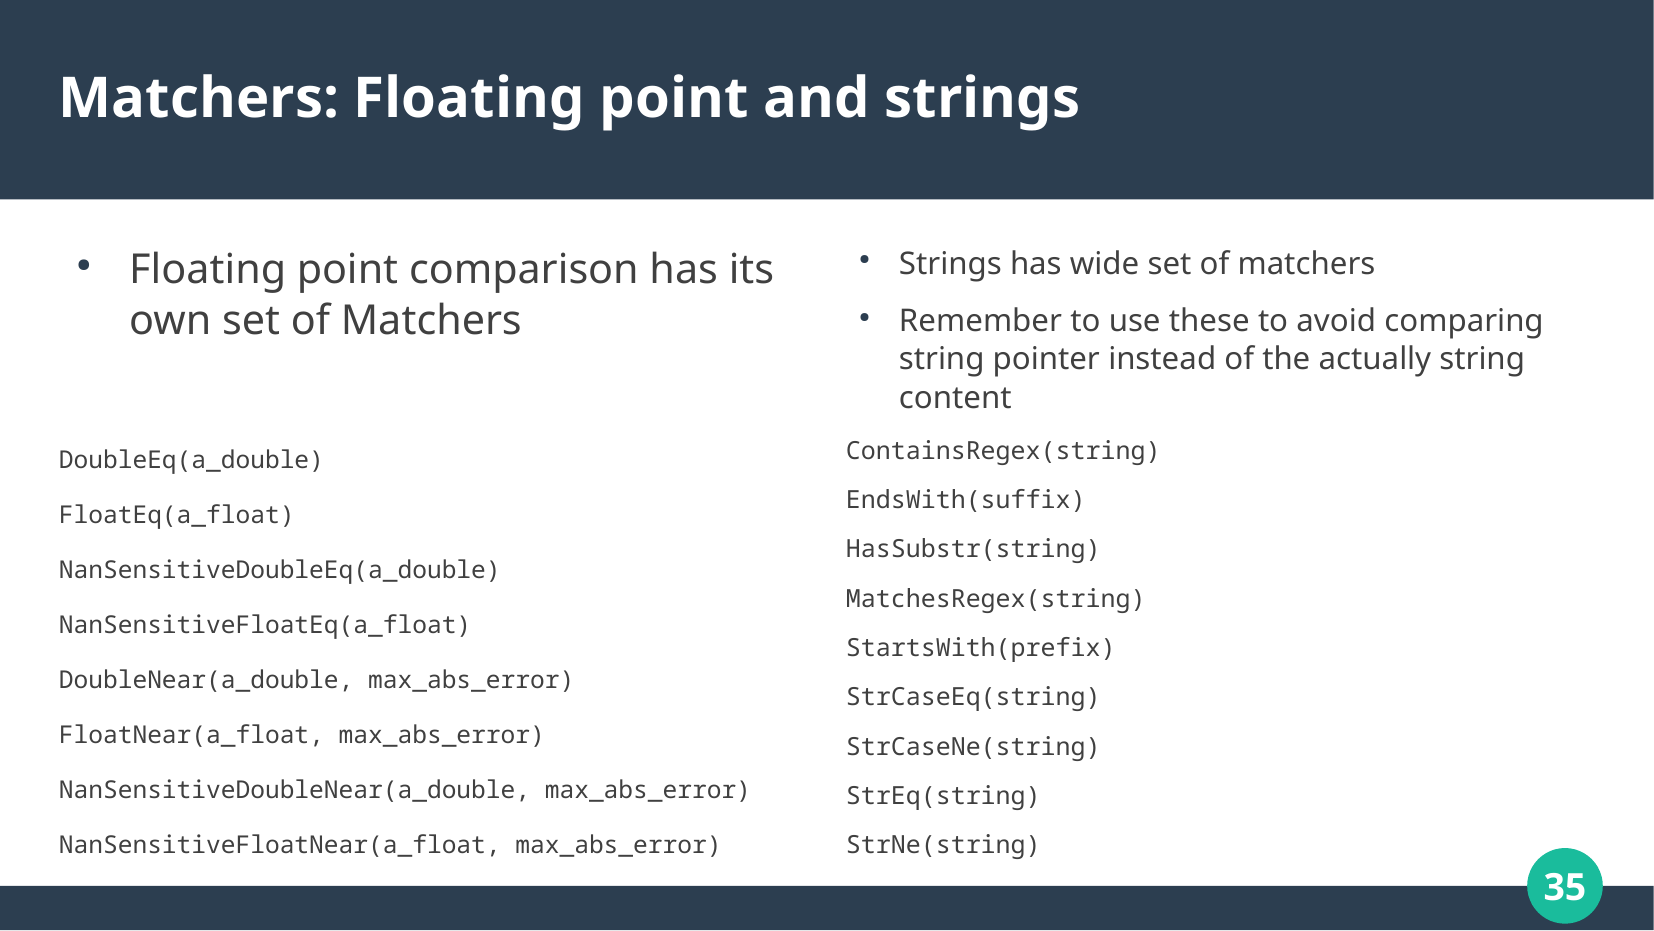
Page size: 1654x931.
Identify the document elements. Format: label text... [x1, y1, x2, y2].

list Floating point comparison has its own set of Matchers DoubleEq(a_double) FloatEq(a_float) NanSensitiveDoubleEq(a_double) NanSensitiveFloatEq(a_float) DoubleNear(a_double, max_abs_error) FloatNear(a_float, max_abs_error) NanSensitiveDoubleNear(a_double, max_abs_error) NanSensitiveFloatNear(a_float, max_abs_error) [59, 243, 809, 864]
list Strings has wide set of matchers Remember to use these to avoid comparing string pointer instead of the actually string content ContainsRegex(string) EndsWith(suffix) HasSubstr(string) MatchesRegex(string) StartsWith(prefix) StrCaseEq(string) StrCaseNe(string) StrEq(string) StrNe(string) [845, 243, 1596, 864]
title Matchers: Floating point and strings [59, 37, 1595, 155]
